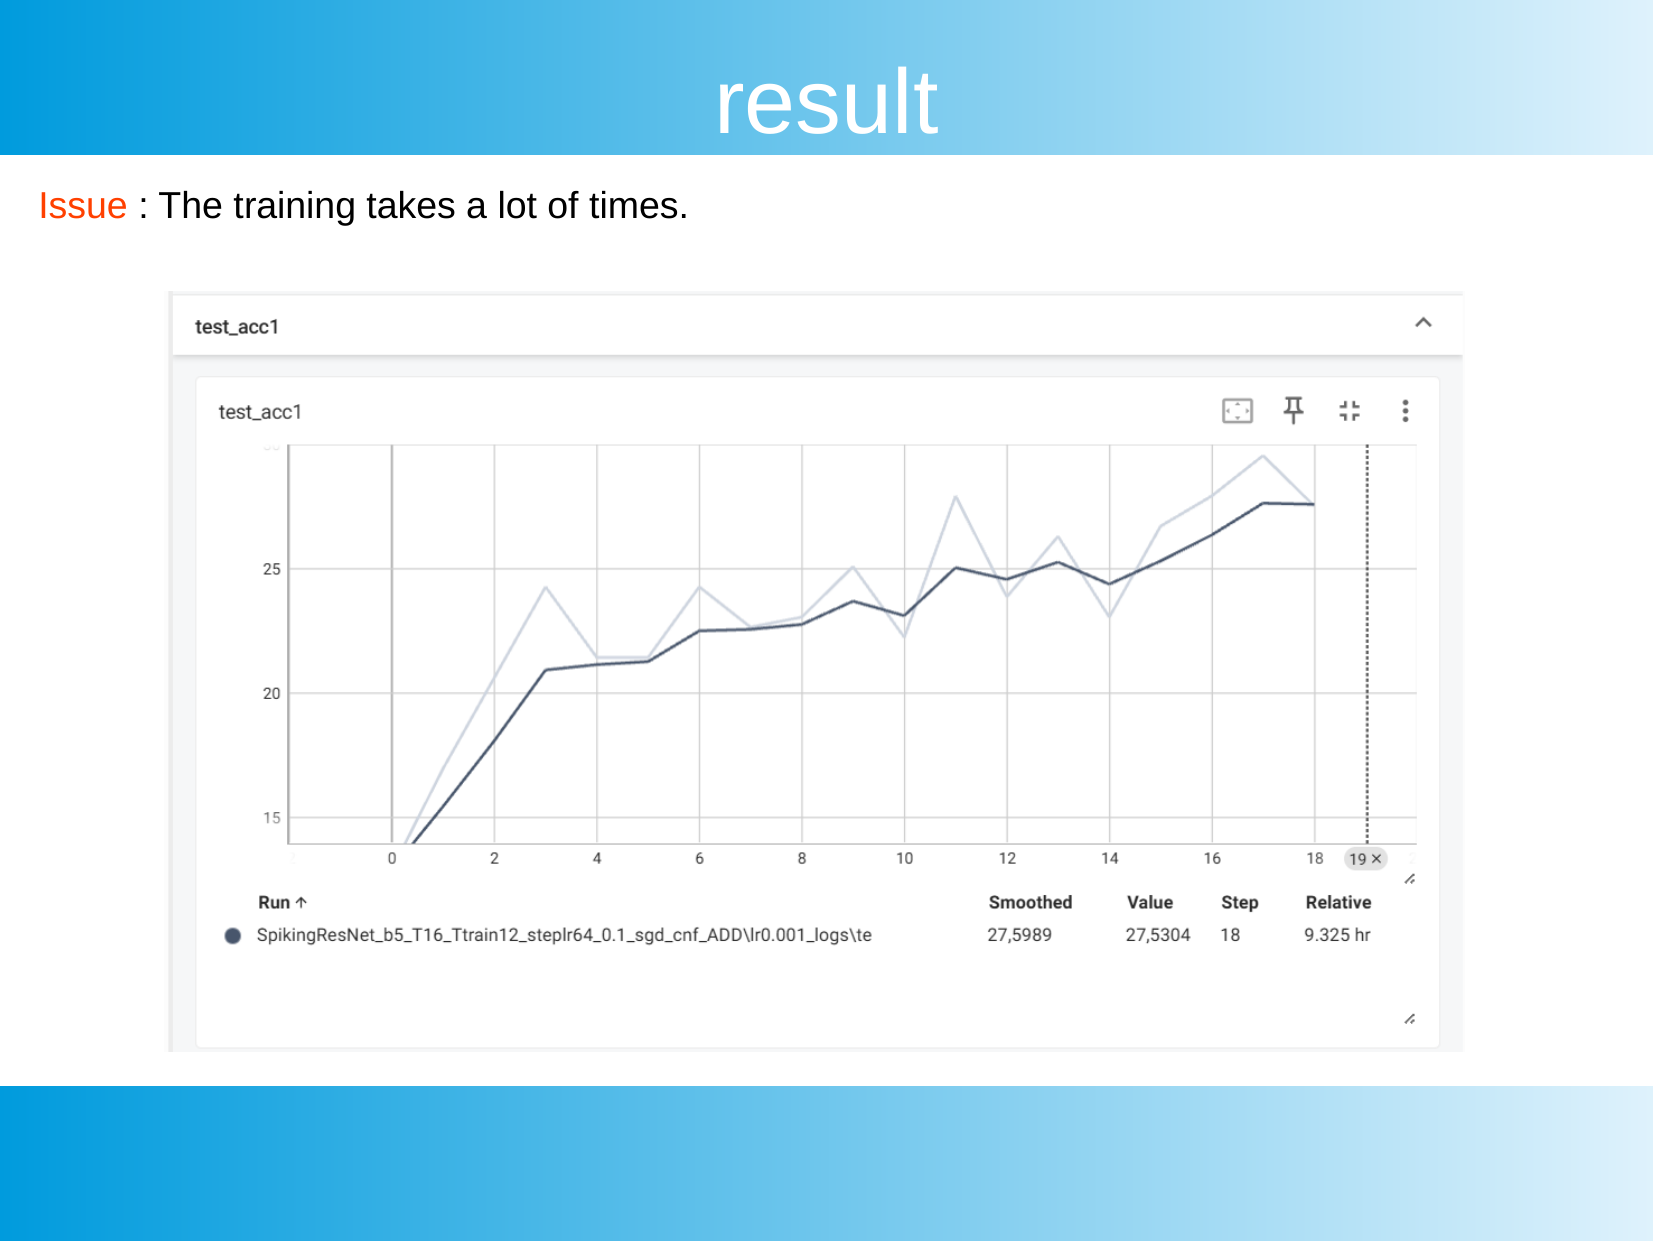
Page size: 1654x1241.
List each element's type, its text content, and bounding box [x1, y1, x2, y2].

picture [164, 291, 1465, 1052]
text_box Issue : The training takes a lot of times. [23, 177, 745, 234]
title result [82, 49, 1571, 155]
